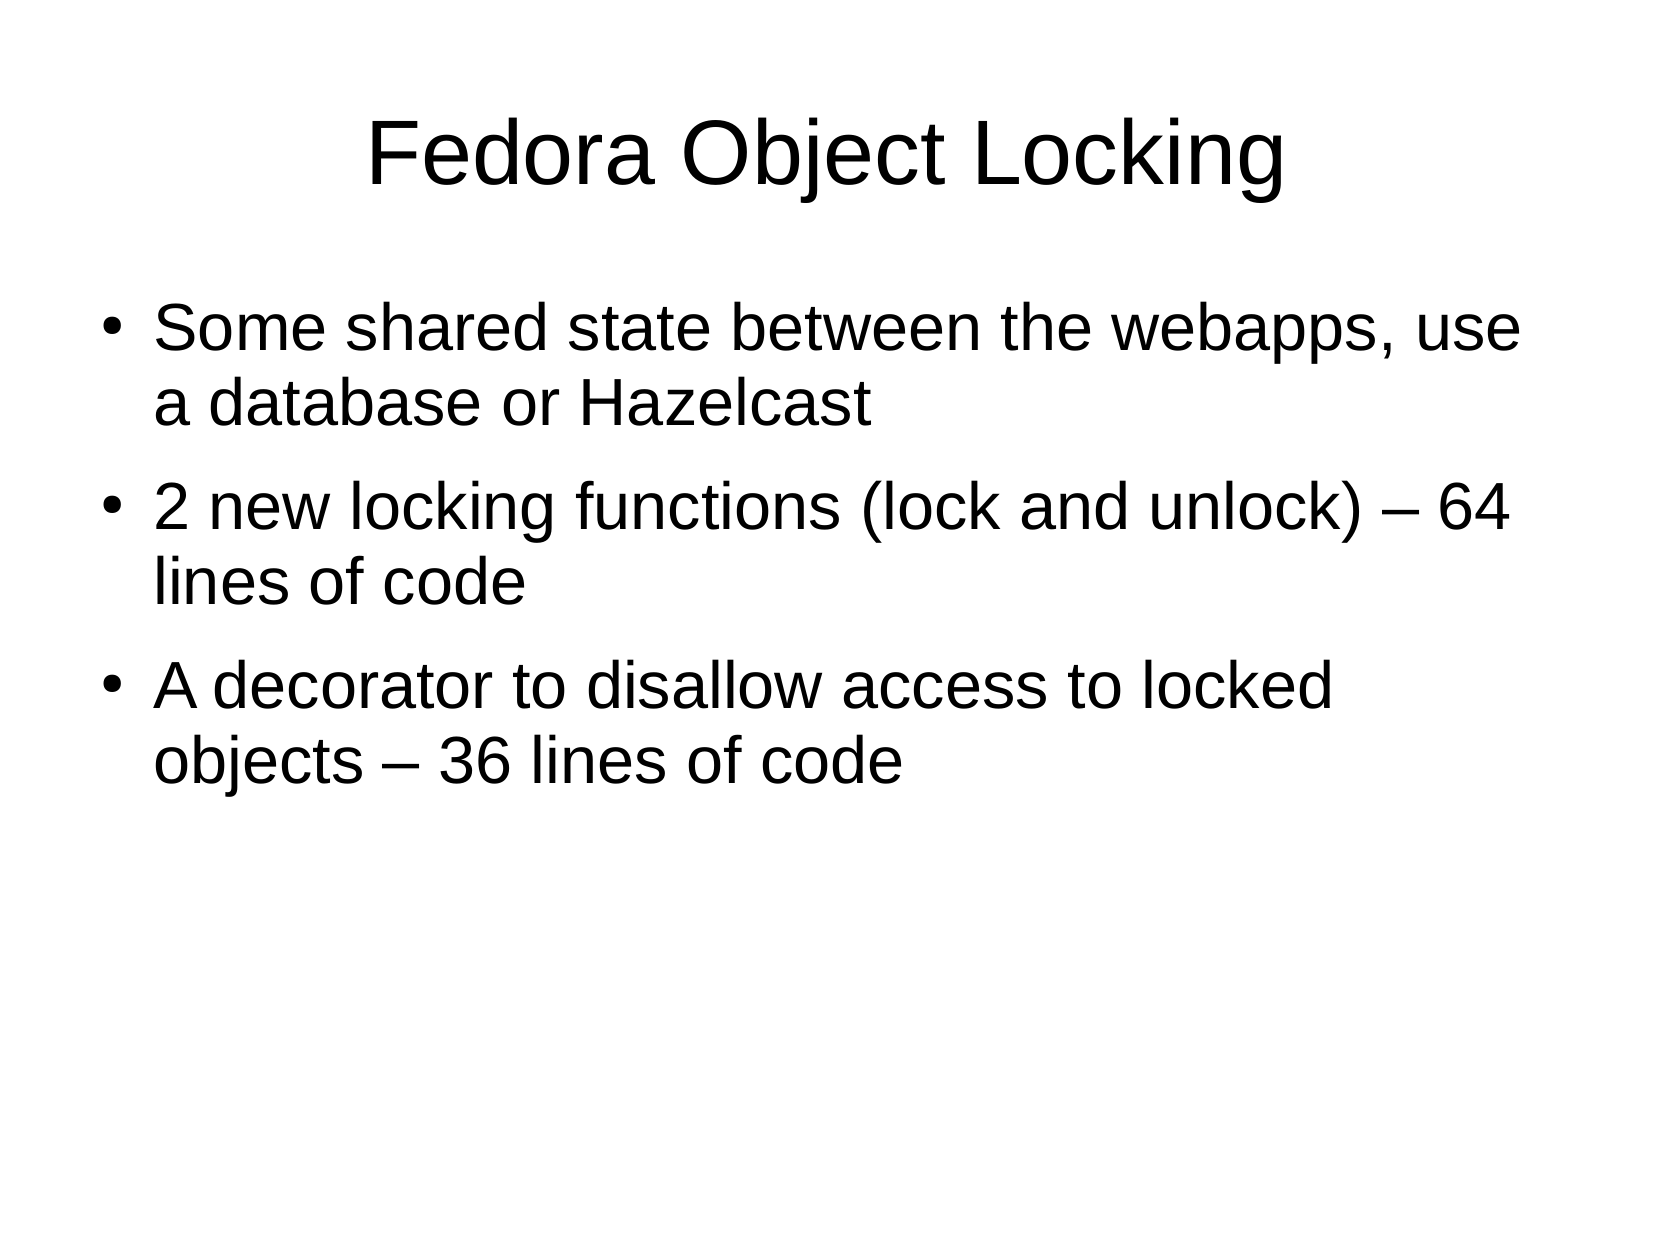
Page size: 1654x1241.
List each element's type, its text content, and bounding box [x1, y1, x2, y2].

title Fedora Object Locking [82, 49, 1571, 257]
list Some shared state between the webapps, use a database or Hazelcast 2 new locking functions (lock and unlock) – 64 lines of code A decorator to disallow access to locked objects – 36 lines of code [82, 290, 1538, 1010]
